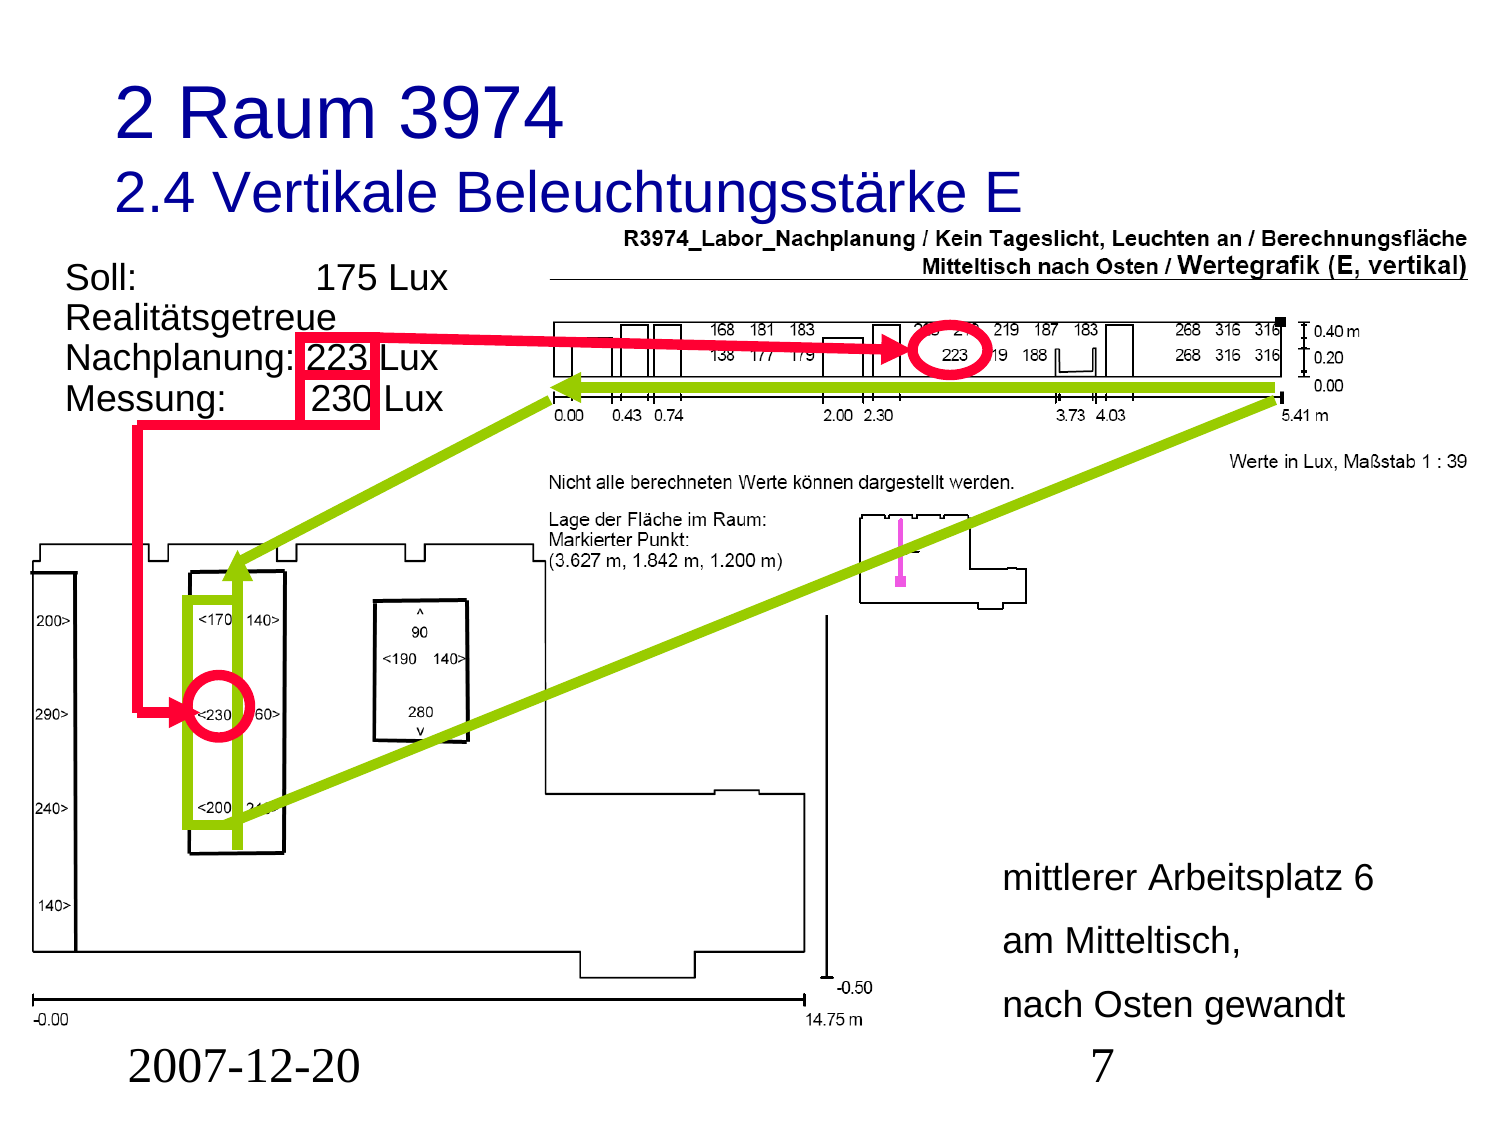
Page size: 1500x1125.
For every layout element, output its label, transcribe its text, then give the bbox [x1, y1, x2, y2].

picture [193, 733, 232, 820]
text_box mittlerer Arbeitsplatz 6 am Mitteltisch, nach Osten gewandt [987, 849, 1400, 1034]
picture [918, 331, 982, 369]
text_box Soll: 175 Lux Realitätsgetreue Nachplanung: 223 Lux Messung: 230 Lux [50, 249, 501, 426]
text_box Soll: 175 Lux Realitätsgetreue Nachplanung: 223 Lux Messung: 230 Lux [305, 343, 370, 370]
picture [143, 537, 273, 707]
picture [24, 224, 1469, 1032]
title 2 Raum 3974 2.4 Vertikale Beleuchtungsstärke E [99, 49, 1438, 238]
picture [193, 681, 232, 732]
picture [193, 605, 232, 679]
text_box Soll: 175 Lux Realitätsgetreue Nachplanung: 223 Lux Messung: 230 Lux [380, 343, 501, 426]
text_box Soll: 175 Lux Realitätsgetreue Nachplanung: 223 Lux Messung: 230 Lux [305, 380, 370, 420]
